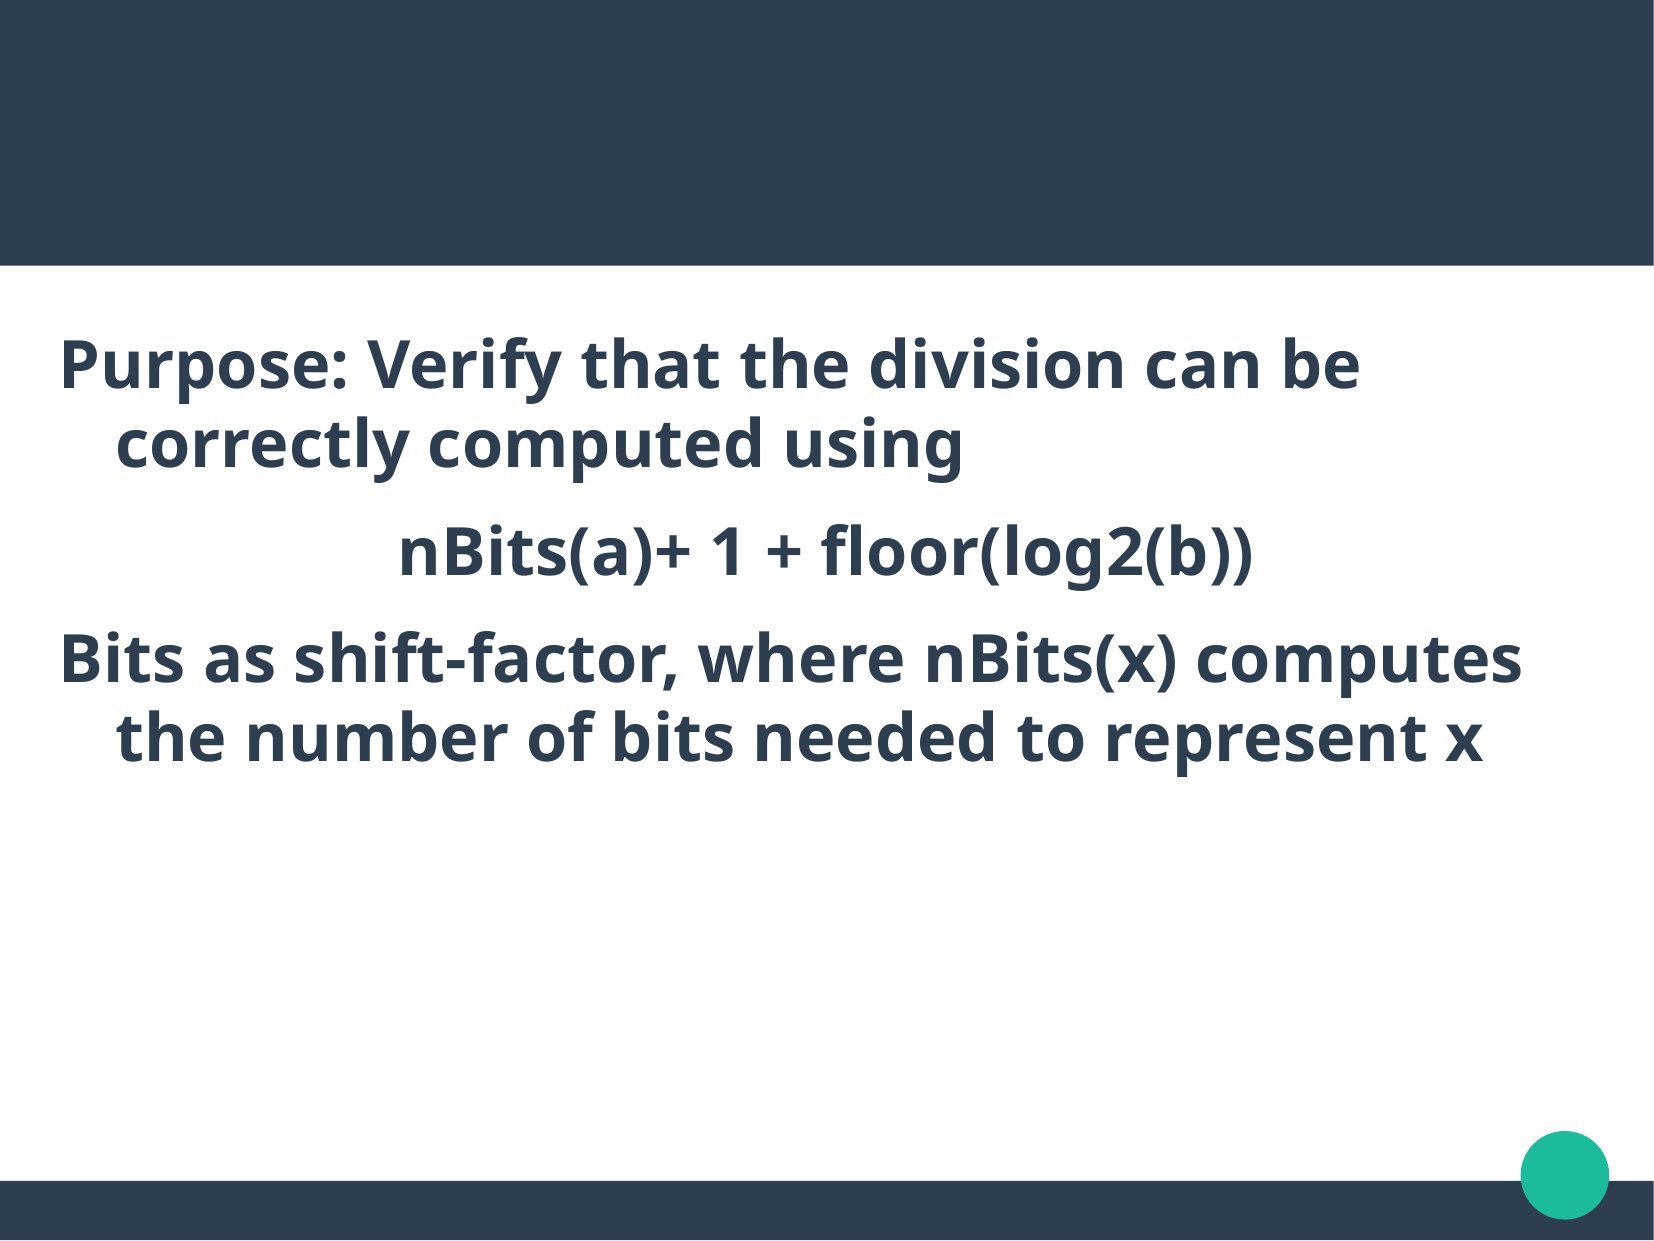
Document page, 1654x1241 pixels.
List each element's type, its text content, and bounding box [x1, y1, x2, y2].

list Purpose: Verify that the division can be correctly computed using nBits(a)+ 1 + floor(log2(b)) Bits as shift-factor, where nBits(x) computes the number of bits needed to represent x [59, 324, 1595, 1152]
